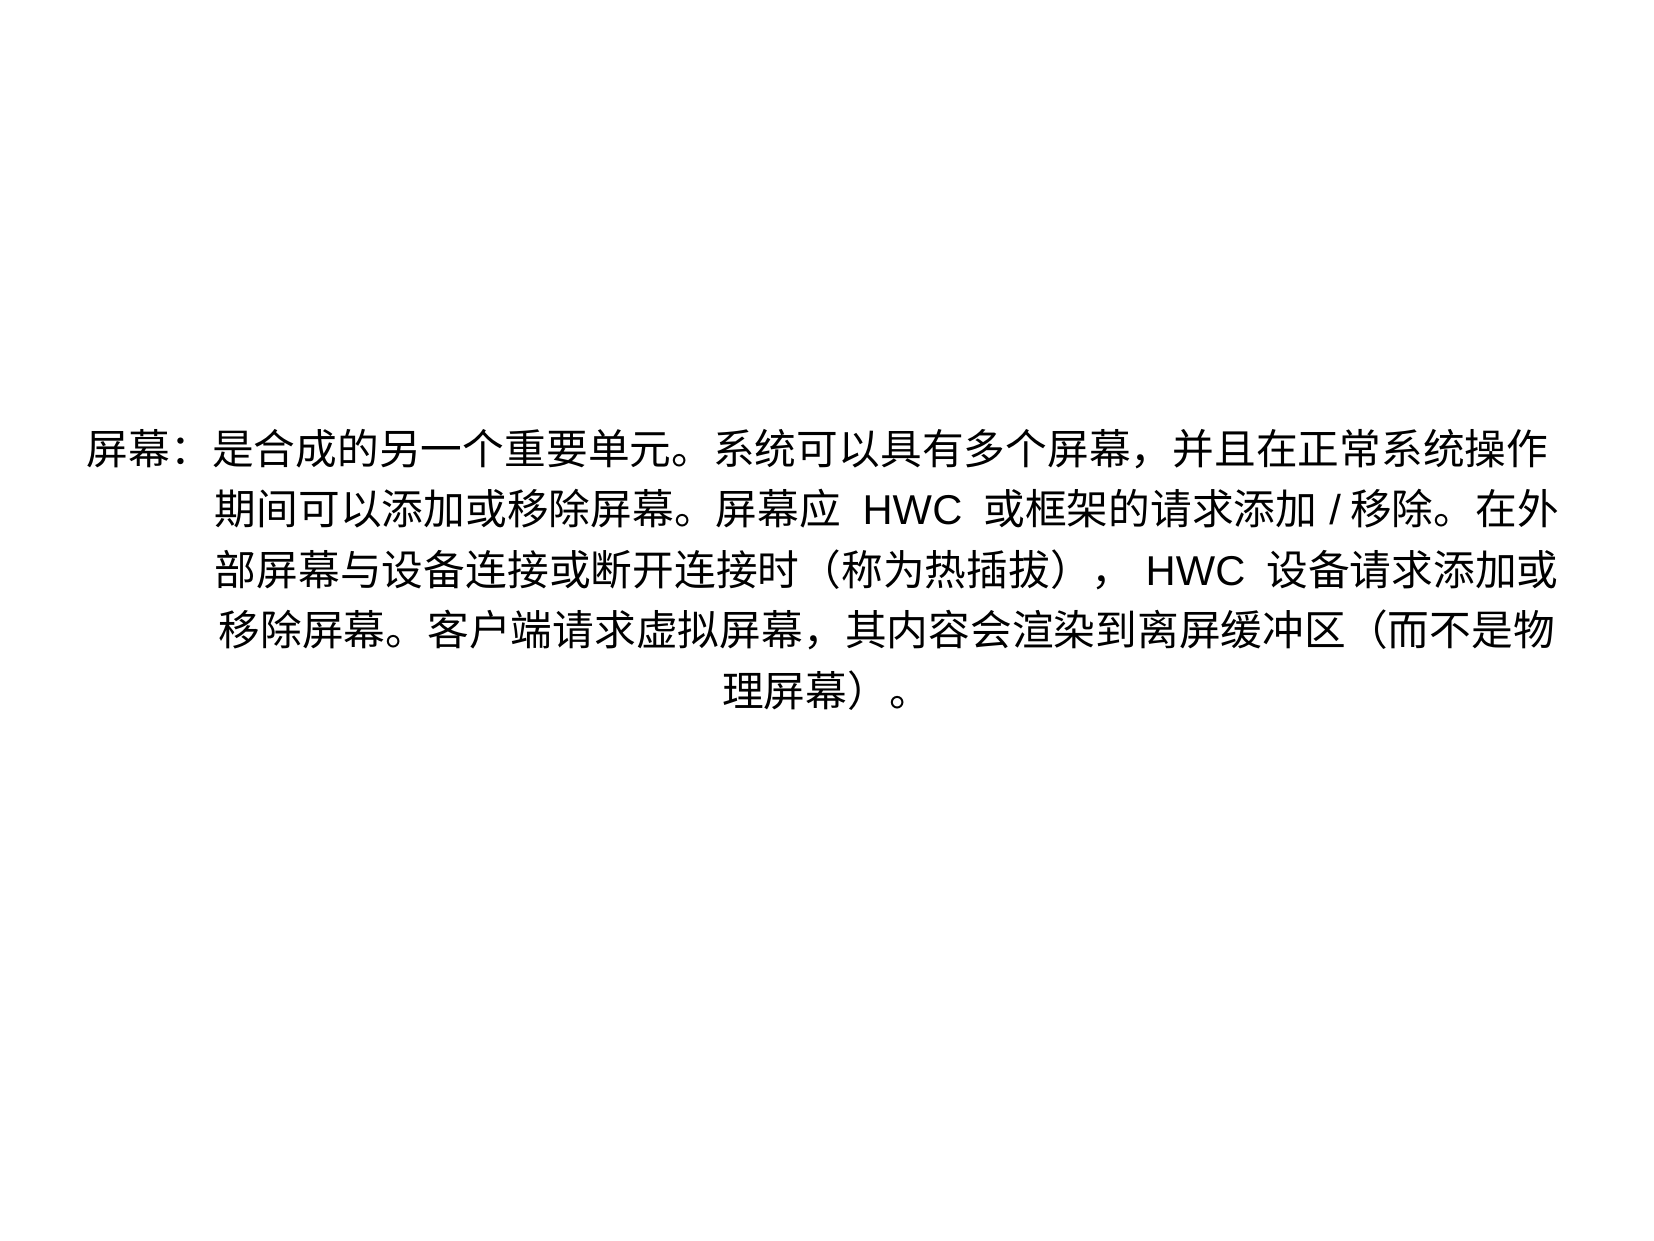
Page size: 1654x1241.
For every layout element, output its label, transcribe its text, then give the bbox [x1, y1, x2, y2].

subtitle 屏幕：是合成的另一个重要单元。系统可以具有多个屏幕，并且在正常系统操作 期间可以添加或移除屏幕。屏幕应 HWC 或框架的请求添加/移除。在外 部屏幕与设备连接或断开连接时（称为热插拔），HWC 设备请求添加或 移除屏幕。客户端请求虚拟屏幕，其内容会渲染到离屏缓冲区（而不是物理屏幕）。 [82, 49, 1571, 1010]
